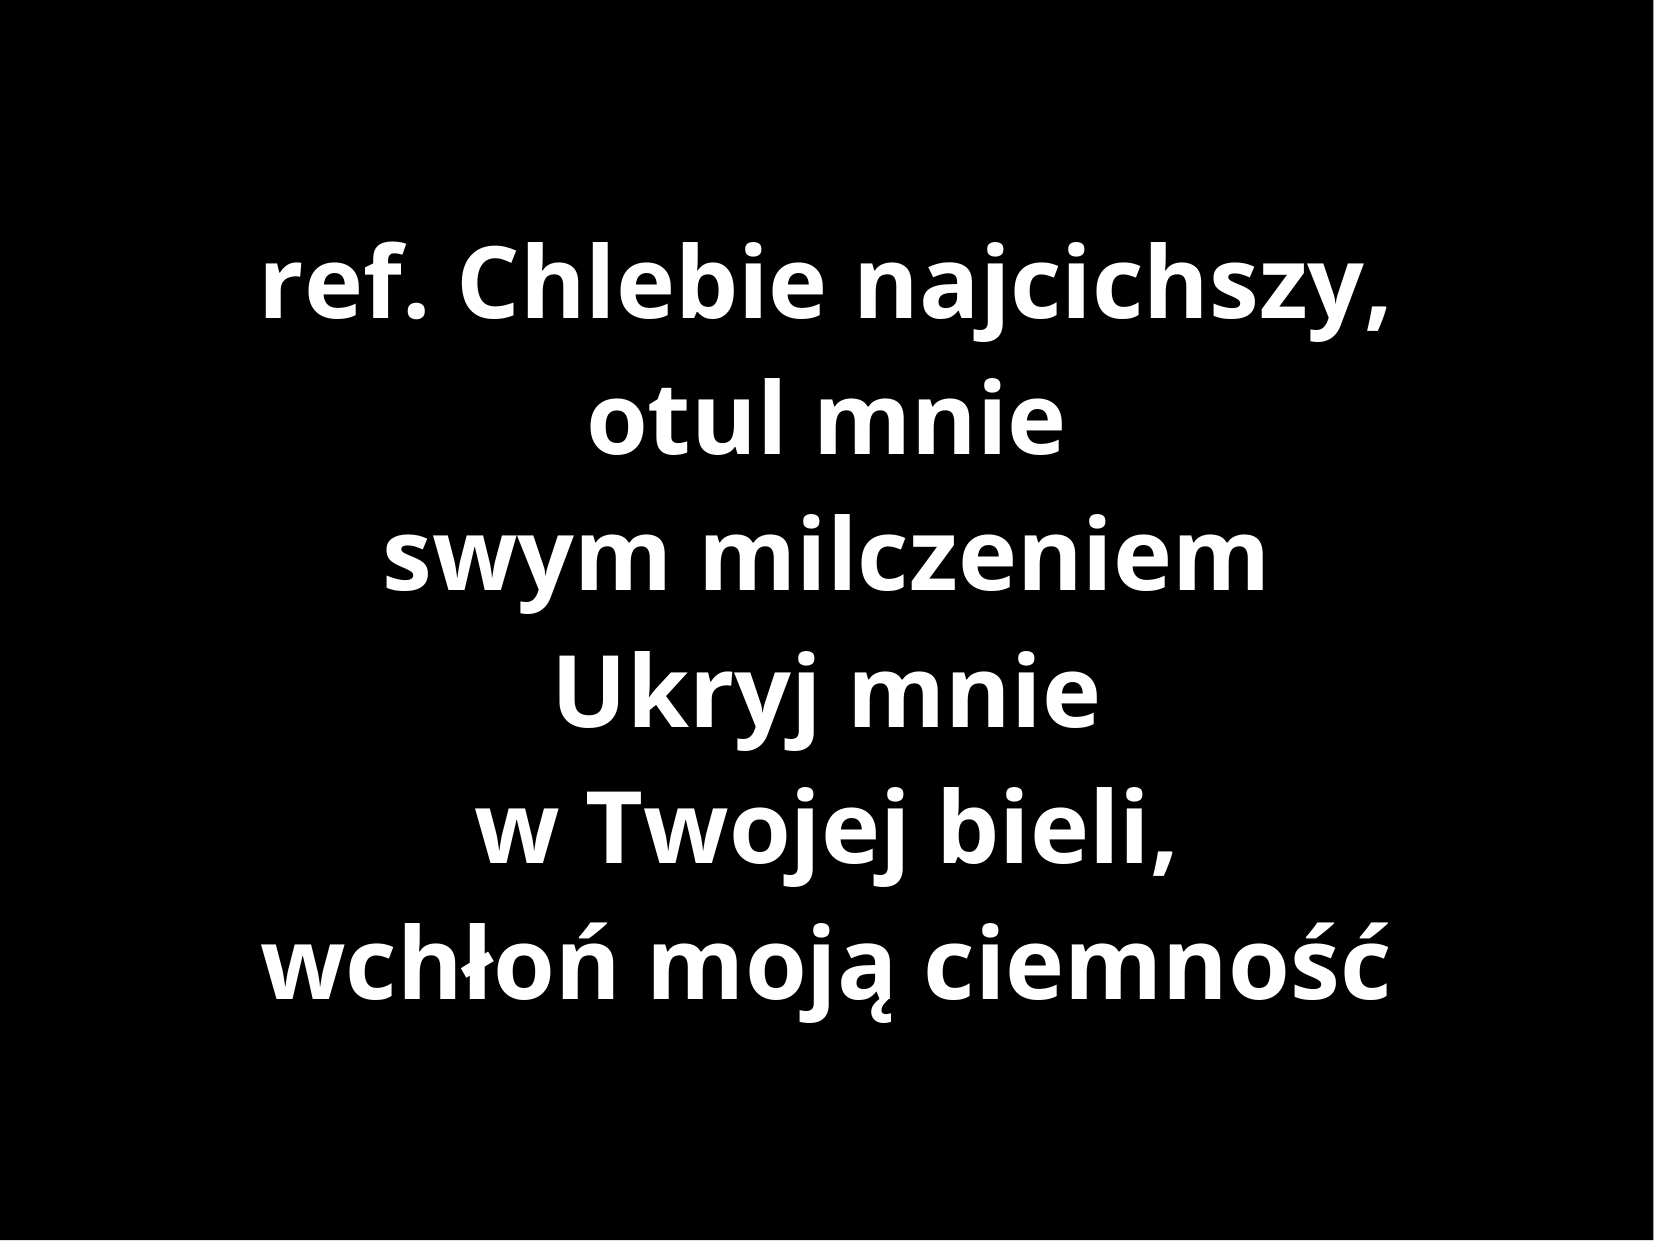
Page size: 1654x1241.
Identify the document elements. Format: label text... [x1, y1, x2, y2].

title ref. Chlebie najcichszy, otul mnie swym milczeniem Ukryj mnie w Twojej bieli, wchłoń moją ciemność [0, 0, 1654, 1241]
